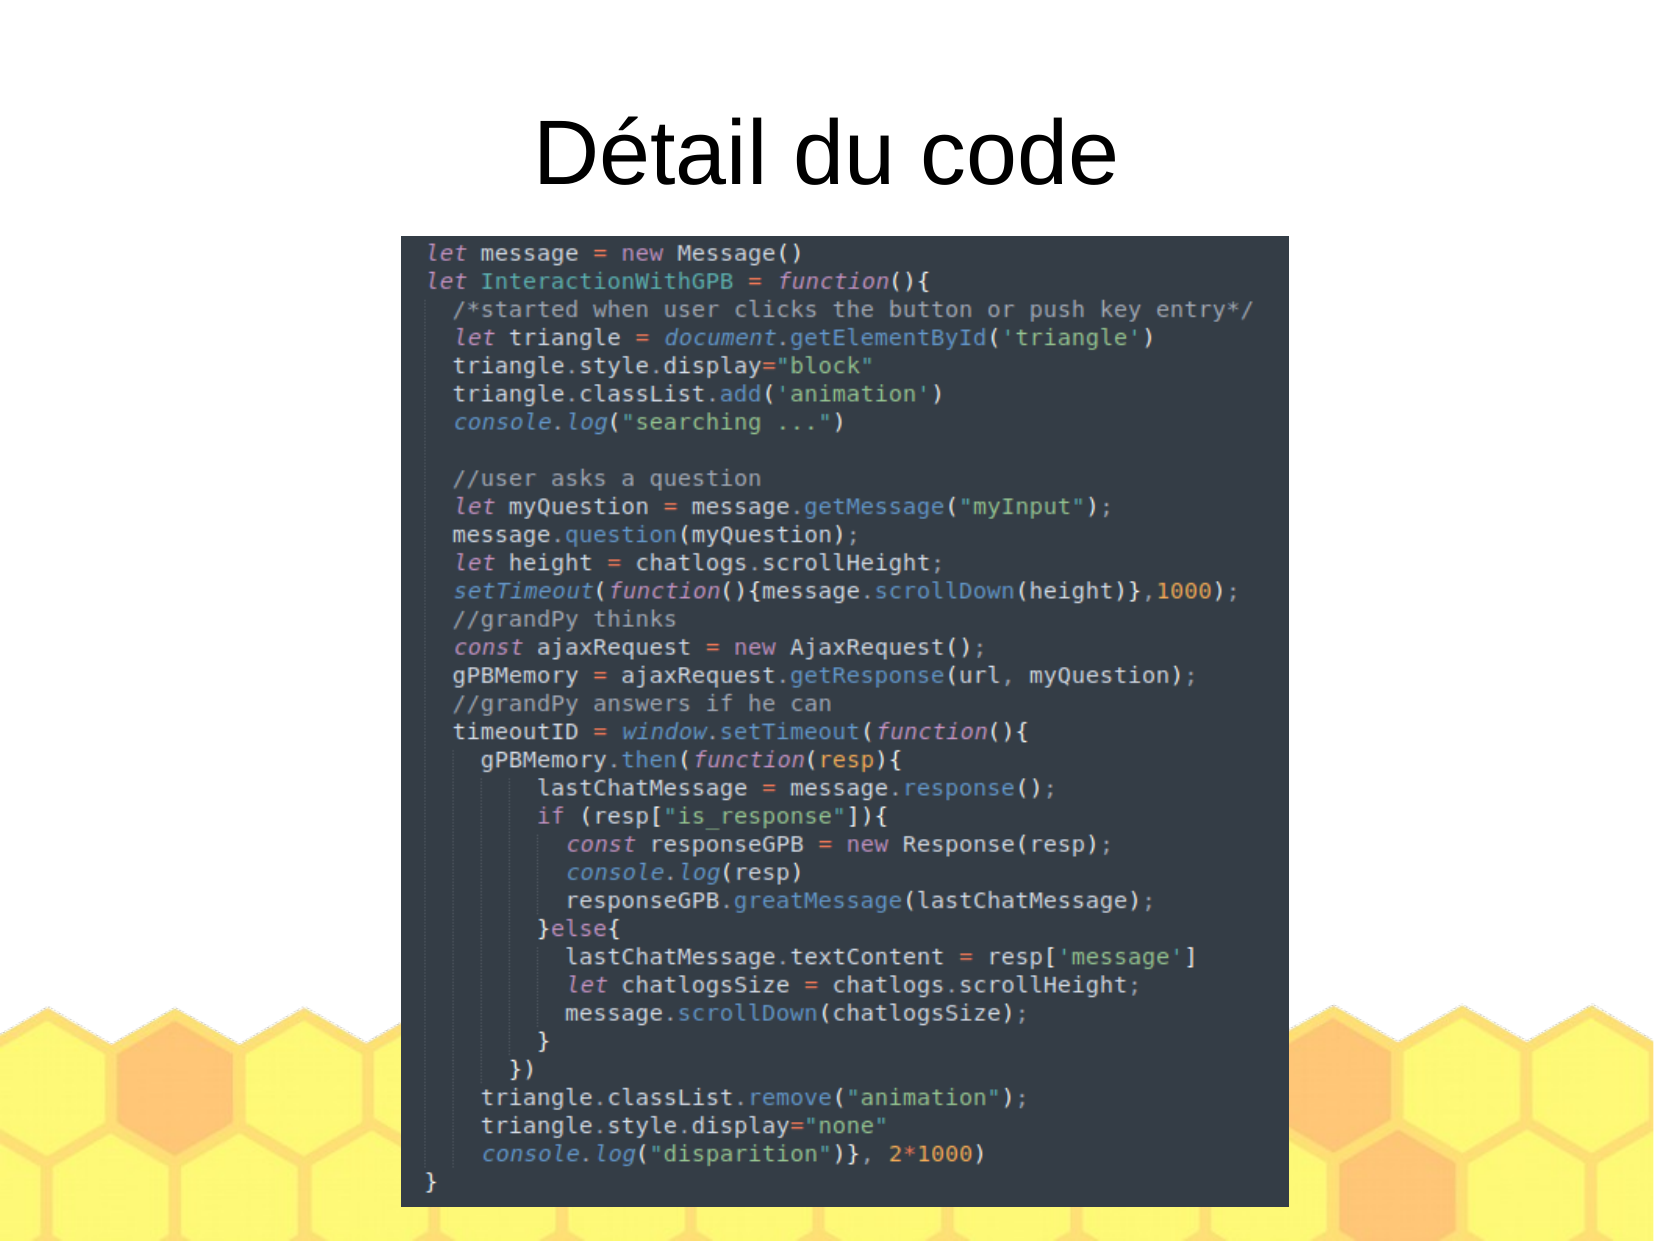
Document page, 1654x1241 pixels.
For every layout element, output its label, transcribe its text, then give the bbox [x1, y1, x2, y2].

picture [0, 236, 1654, 1241]
title Détail du code [82, 49, 1571, 257]
